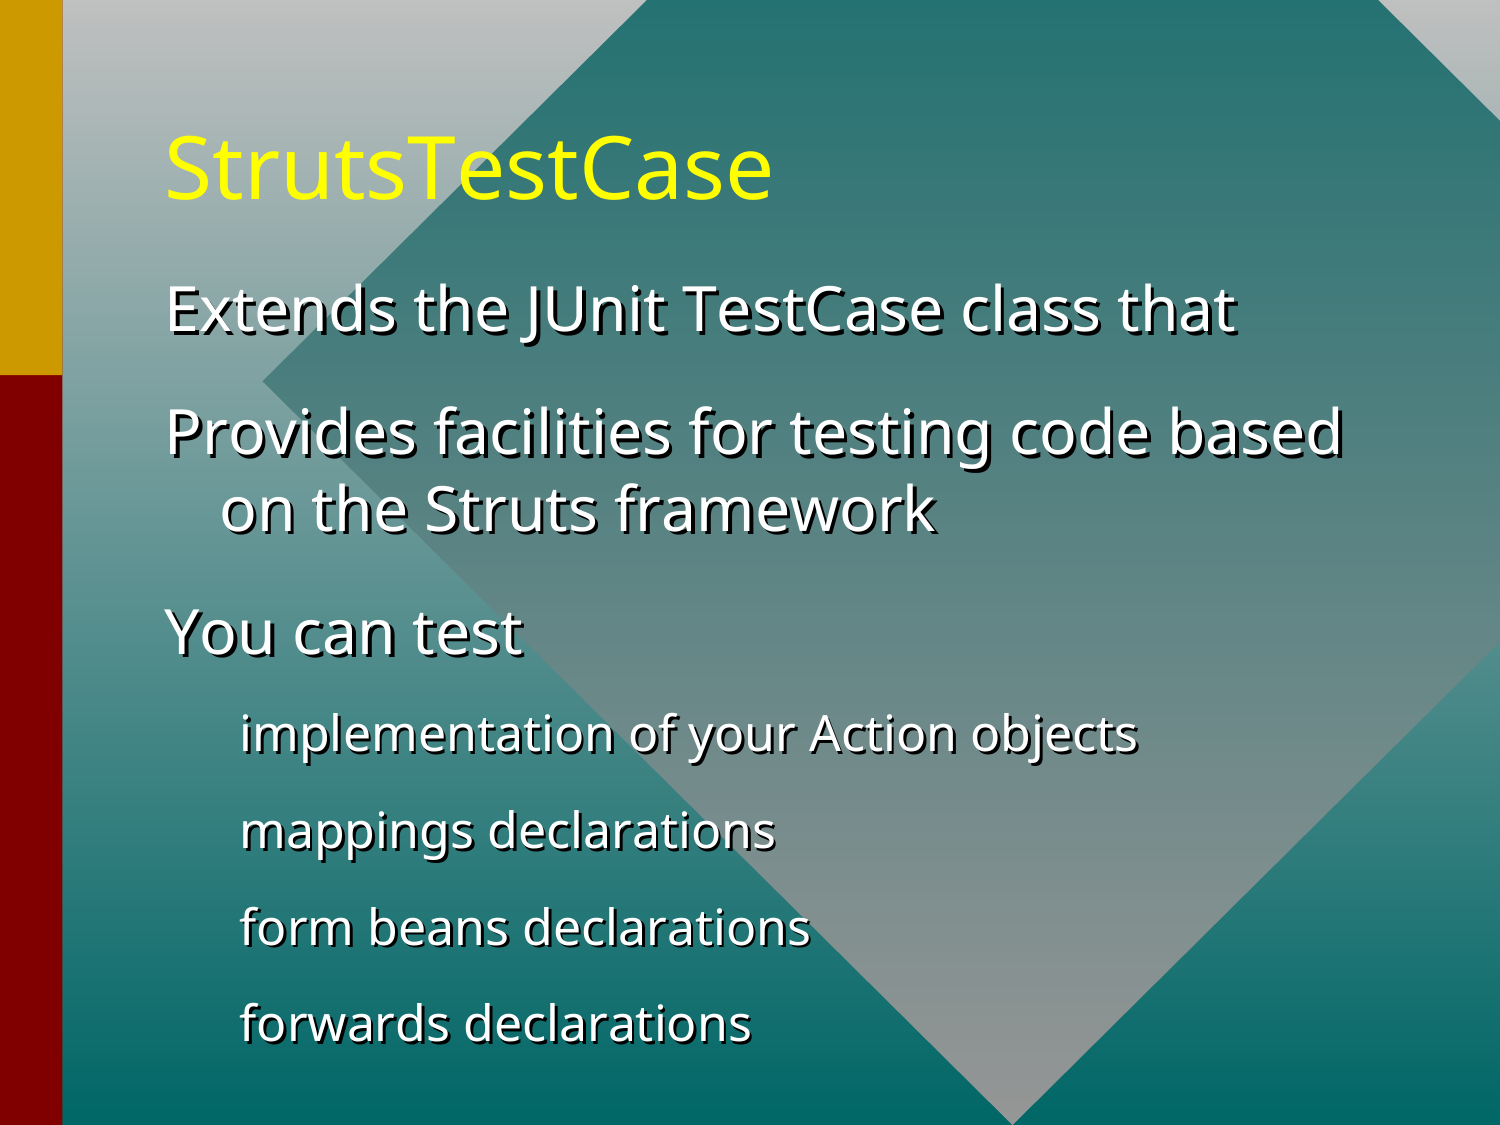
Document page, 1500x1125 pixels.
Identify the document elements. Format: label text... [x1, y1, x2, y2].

title StrutsTestCase [150, 74, 1351, 262]
list Extends the JUnit TestCase class that Provides facilities for testing code based on the Struts framework You can test implementation of your Action objects mappings declarations form beans declarations forwards declarations [149, 262, 1426, 1104]
